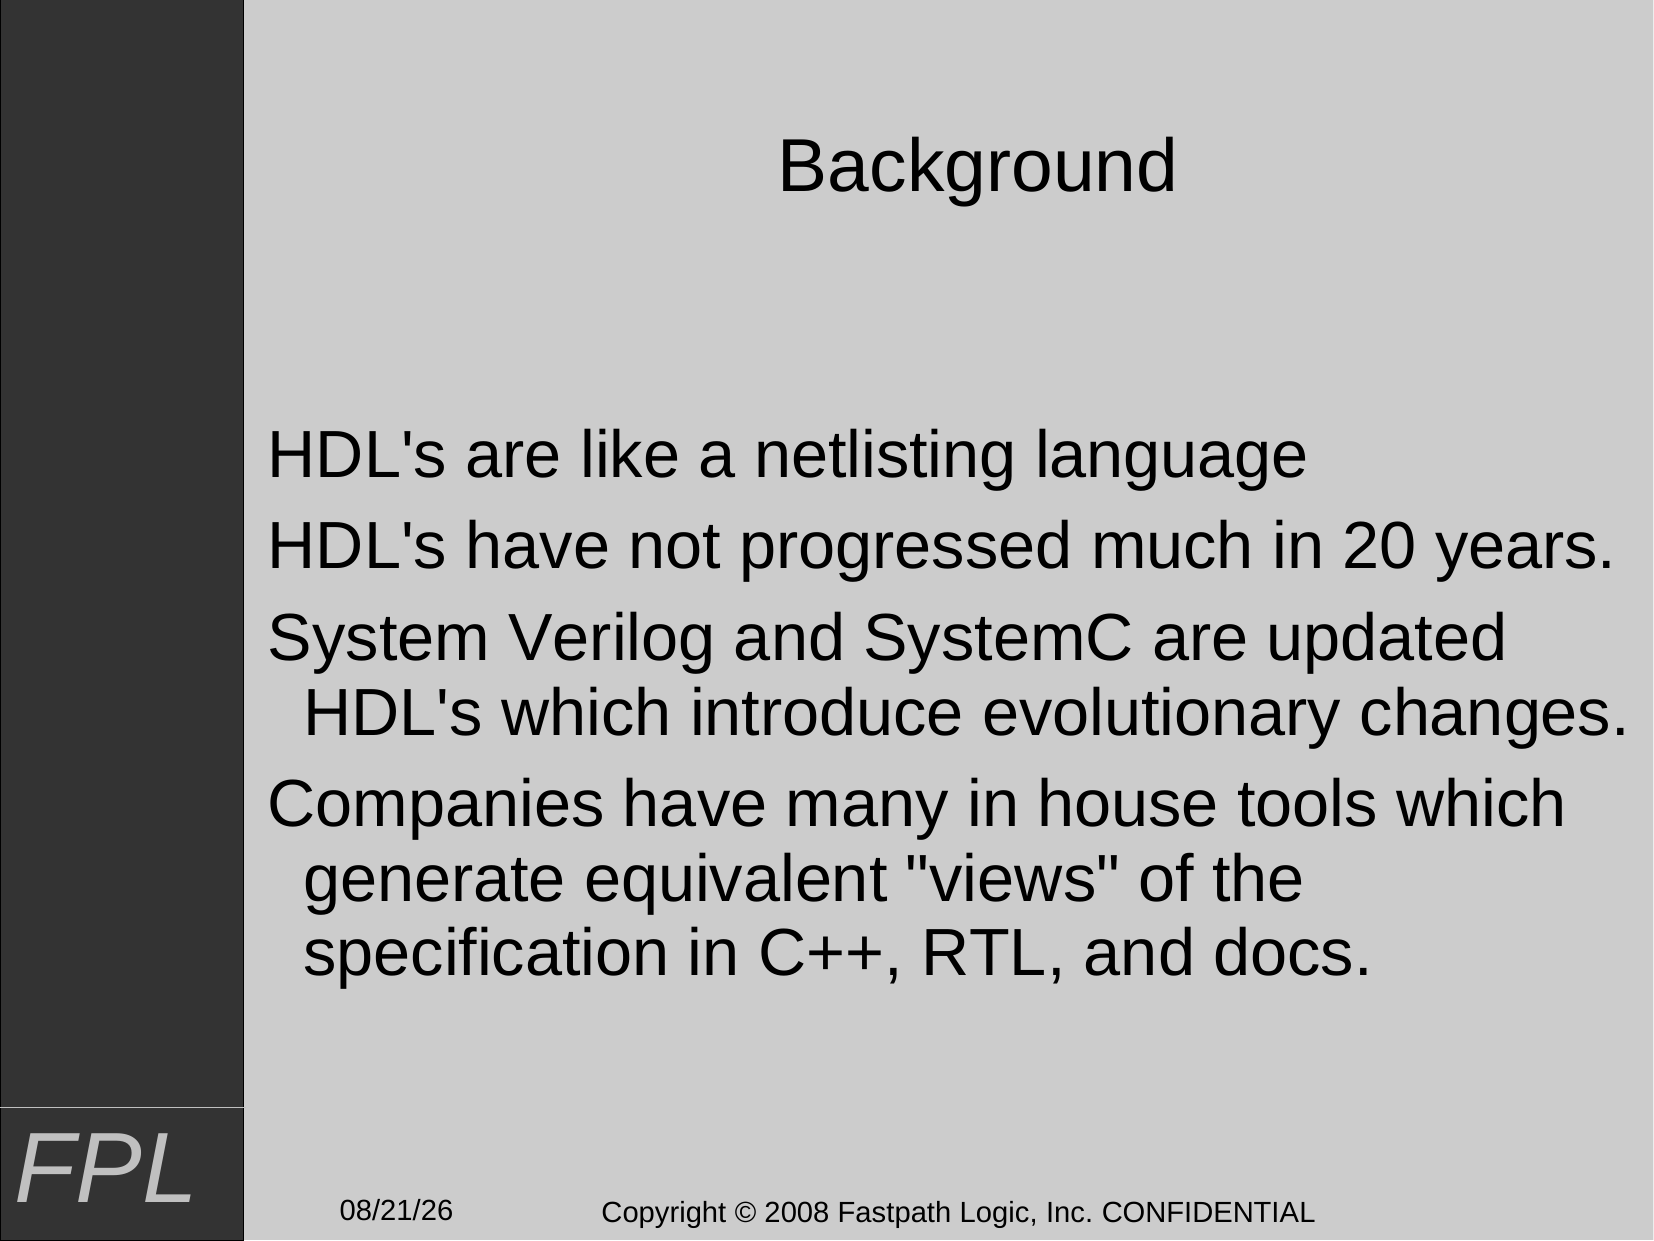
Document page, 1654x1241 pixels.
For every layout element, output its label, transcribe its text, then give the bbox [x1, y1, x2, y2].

subtitle HDL's are like a netlisting language HDL's have not progressed much in 20 years. System Verilog and SystemC are updated HDL's which introduce evolutionary changes. Companies have many in house tools which generate equivalent "views" of the specification in C++, RTL, and docs. [232, 255, 1654, 1153]
title Background [427, 57, 1530, 255]
